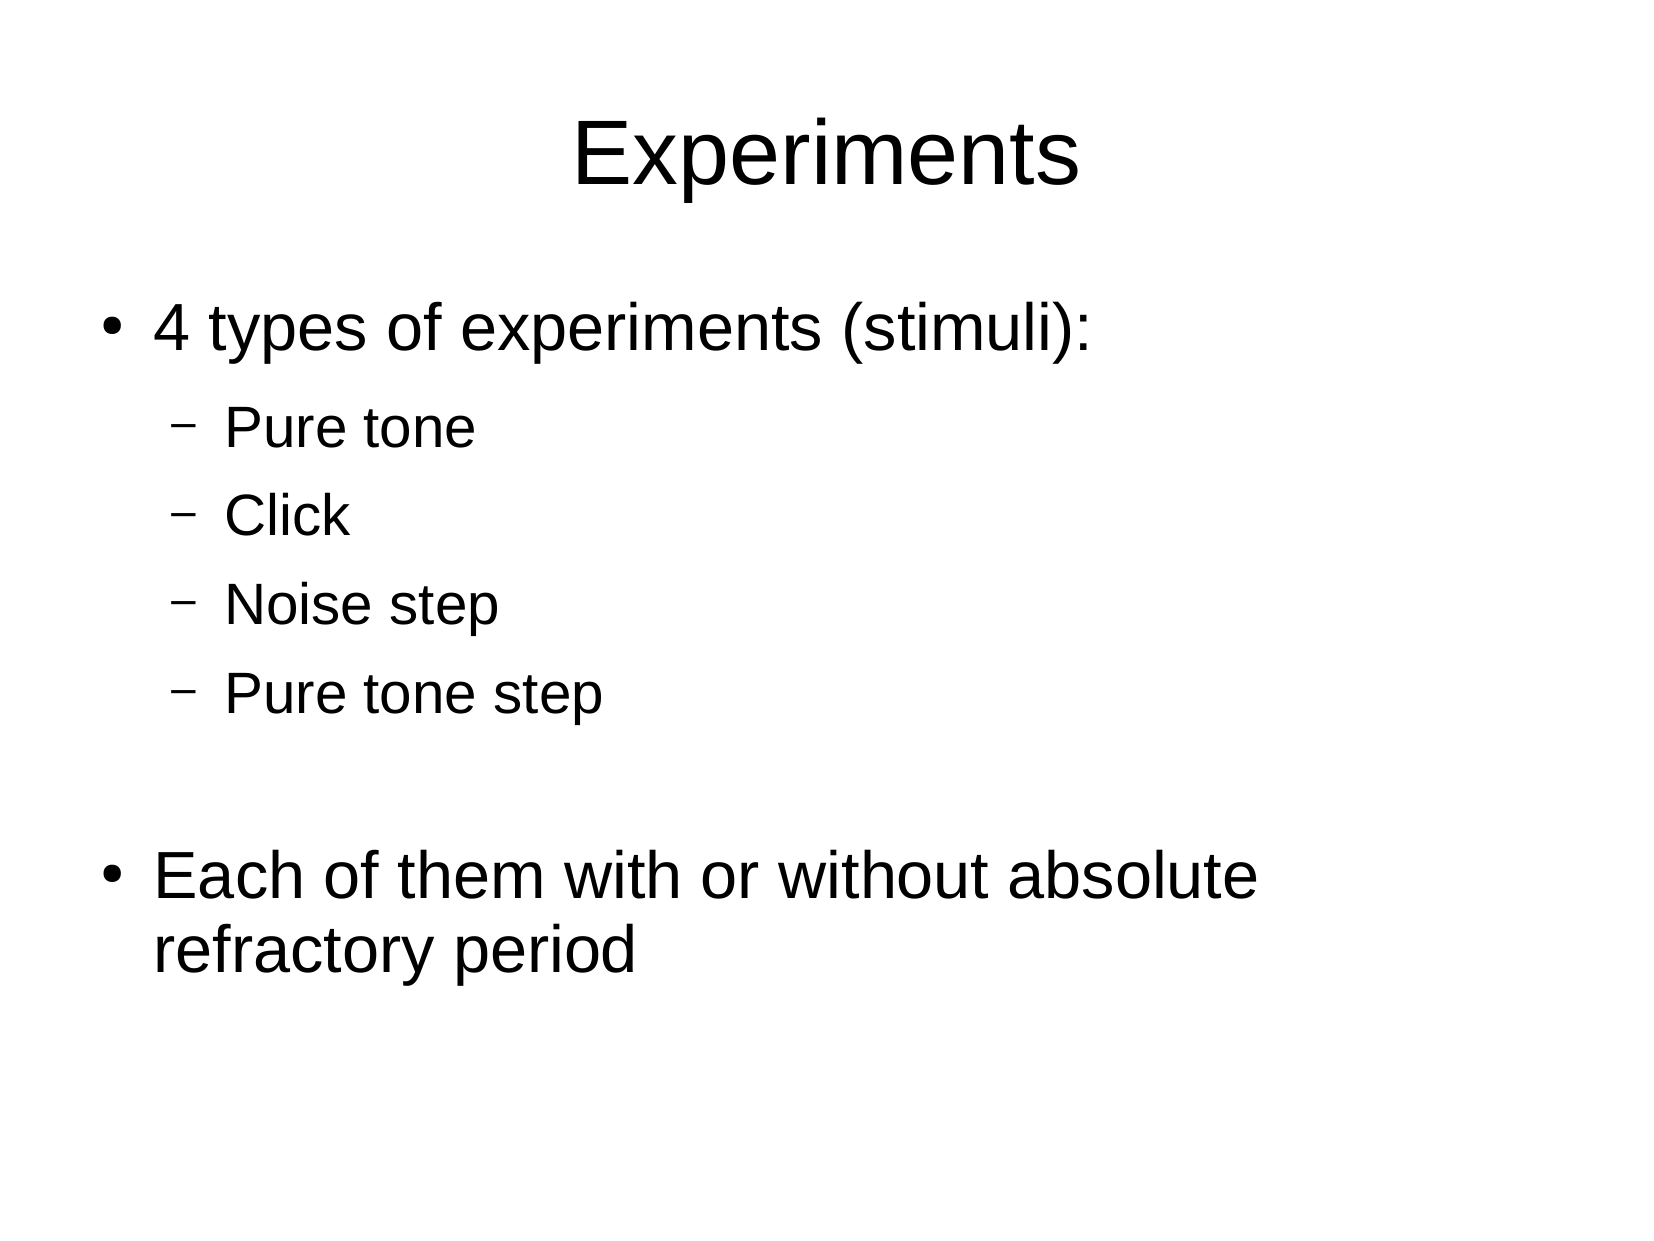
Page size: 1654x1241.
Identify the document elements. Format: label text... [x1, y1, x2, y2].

list 4 types of experiments (stimuli): Pure tone Click Noise step Pure tone step Each of them with or without absolute refractory period [82, 290, 1538, 1010]
title Experiments [82, 49, 1571, 257]
